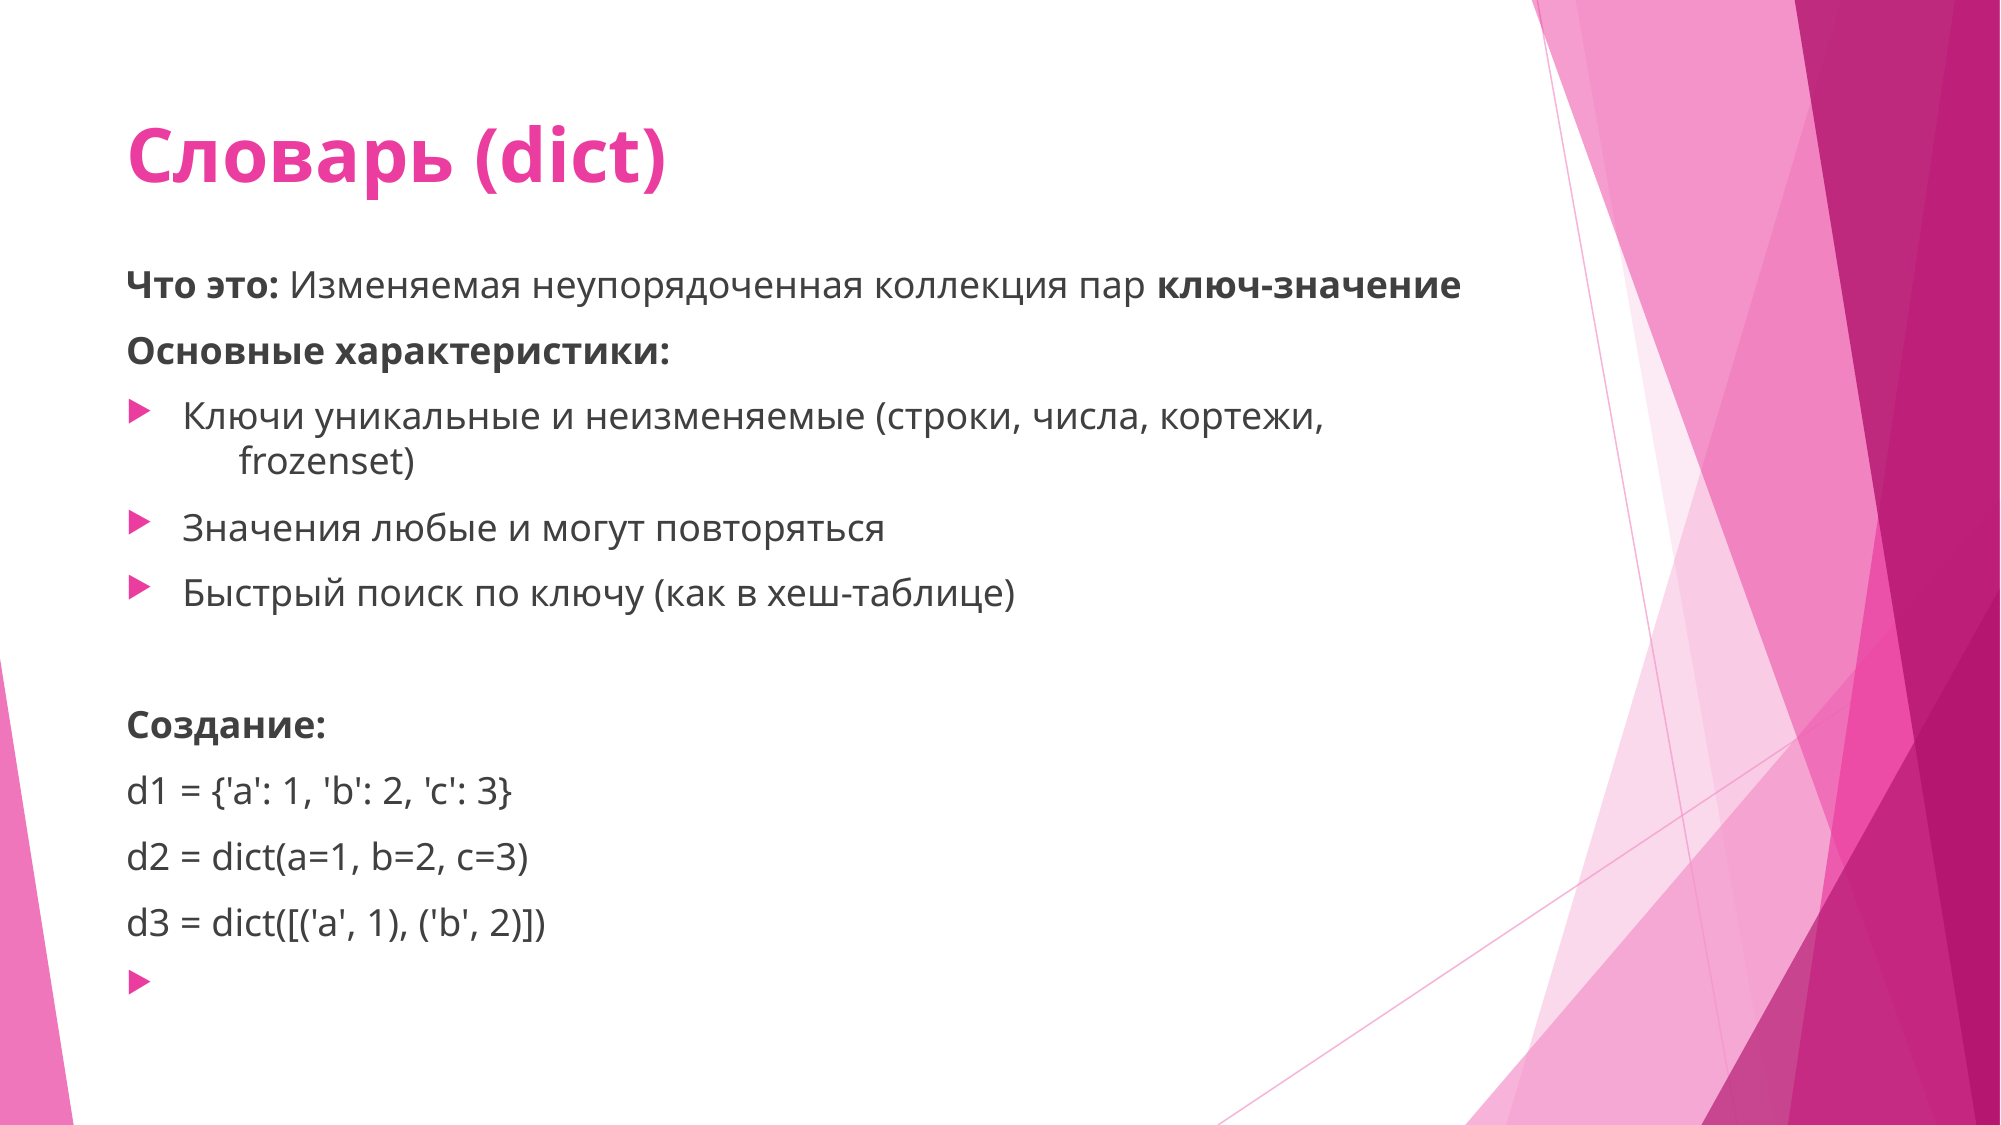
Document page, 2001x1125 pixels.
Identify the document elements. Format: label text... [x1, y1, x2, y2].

list Что это: Изменяемая неупорядоченная коллекция пар ключ-значение Основные характеристики: Ключи уникальные и неизменяемые (строки, числа, кортежи, frozenset) Значения любые и могут повторяться Быстрый поиск по ключу (как в хеш-таблице) Создание: d1 = {'a': 1, 'b': 2, 'c': 3} d2 = dict(a=1, b=2, c=3) d3 = dict([('a', 1), ('b', 2)]) [111, 253, 1522, 1080]
title Словарь (dict) [111, 99, 1522, 253]
